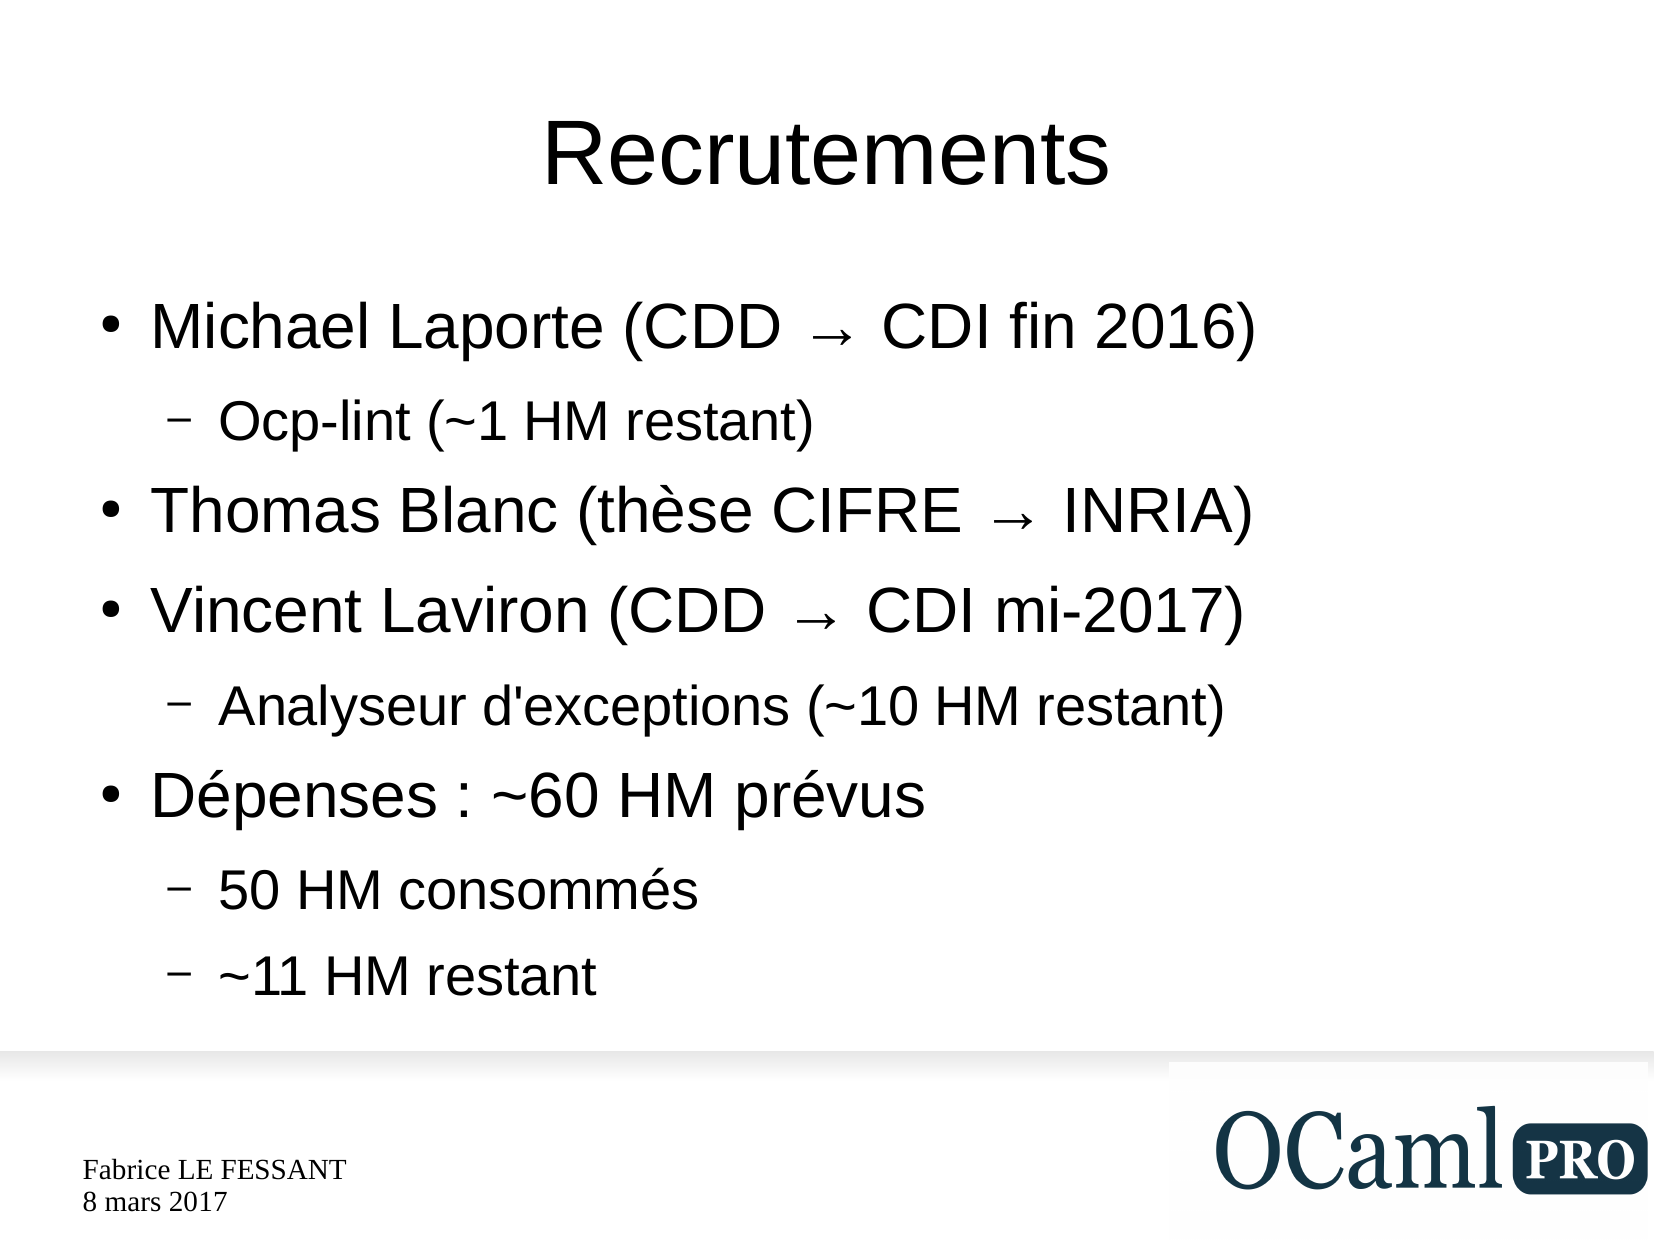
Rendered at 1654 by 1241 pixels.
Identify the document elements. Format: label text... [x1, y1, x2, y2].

picture [1169, 1062, 1648, 1240]
title Recrutements [82, 49, 1571, 257]
text_box [82, 290, 1538, 1010]
